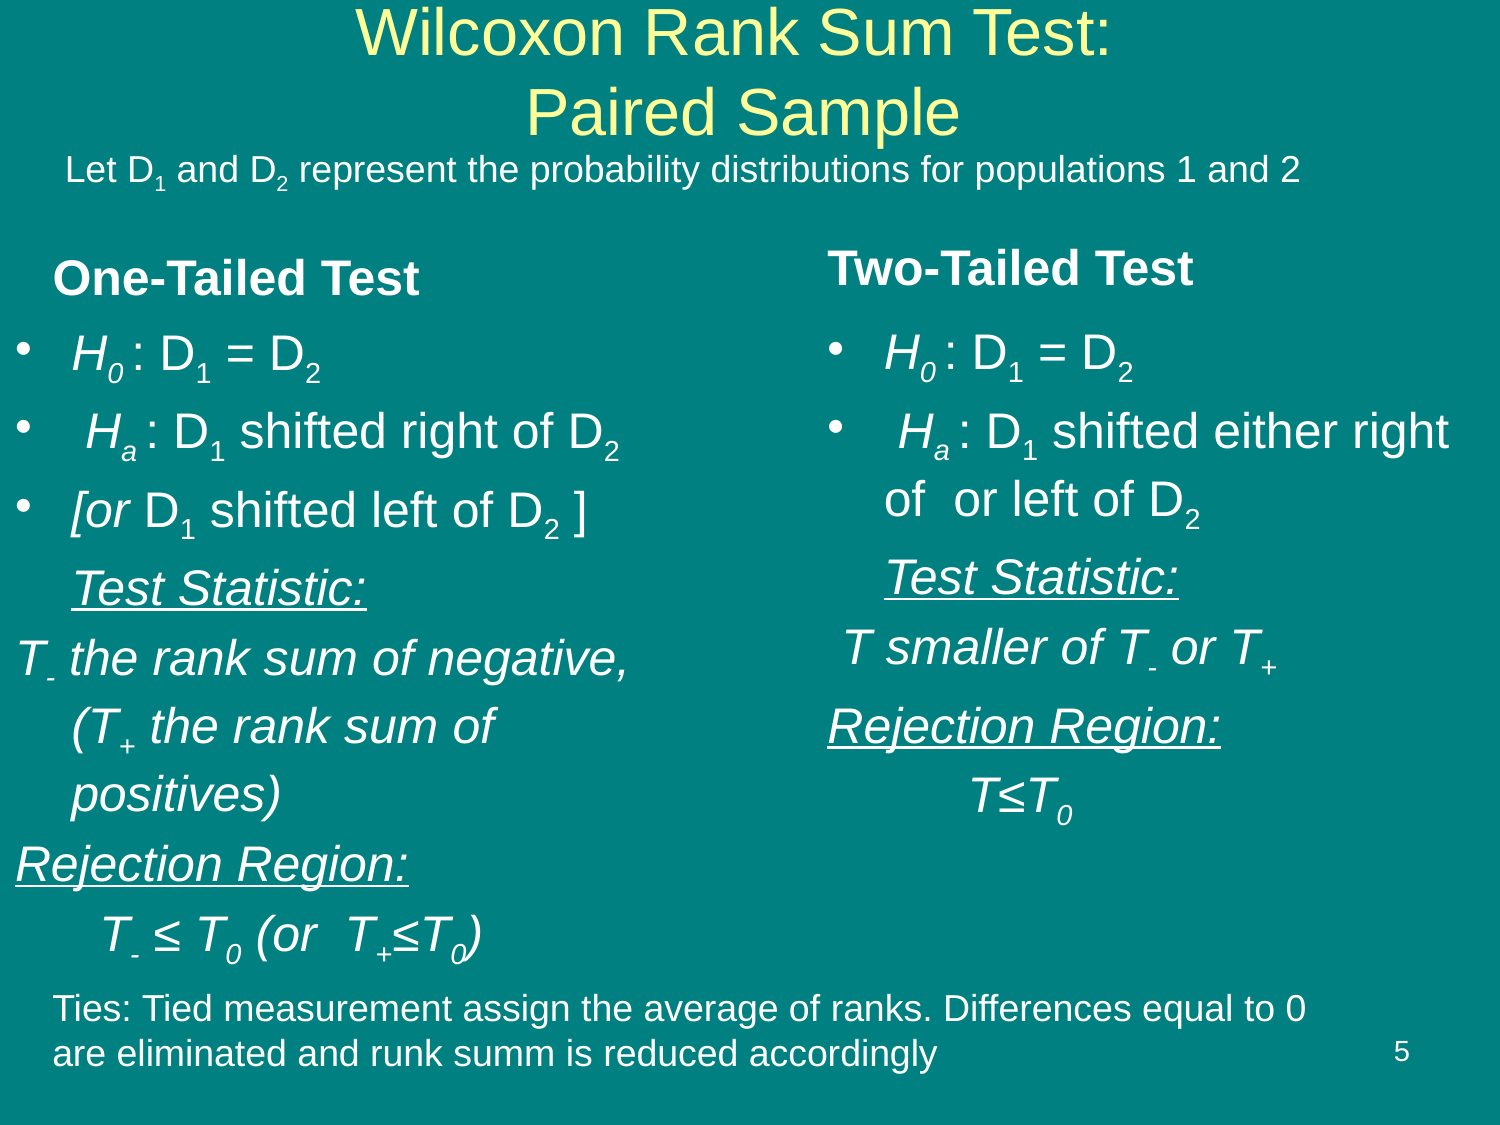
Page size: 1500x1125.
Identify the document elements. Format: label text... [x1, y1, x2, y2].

text_box Ties: Tied measurement assign the average of ranks. Differences equal to 0 are eliminated and runk summ is reduced accordingly [37, 976, 1325, 1082]
list H0 : D1 = D2 Ha : D1 shifted right of D2 [or D1 shifted left of D2 ] Test Statistic: T- the rank sum of negative, (T+ the rank sum of positives) Rejection Region: T- ≤ T0 (or T+≤T0) [0, 313, 701, 707]
list H0 : D1 = D2 Ha : D1 shifted either right of or left of D2 Test Statistic: T smaller of T- or T+ Rejection Region: T≤T0 [812, 312, 1500, 706]
list Two-Tailed Test [812, 198, 1476, 303]
list One-Tailed Test [37, 208, 701, 313]
text_box Let D1 and D2 represent the probability distributions for populations 1 and 2 [50, 137, 1450, 204]
slide_number <number> [1074, 1024, 1425, 1103]
title Wilcoxon Rank Sum Test: Paired Sample [37, 0, 1450, 163]
